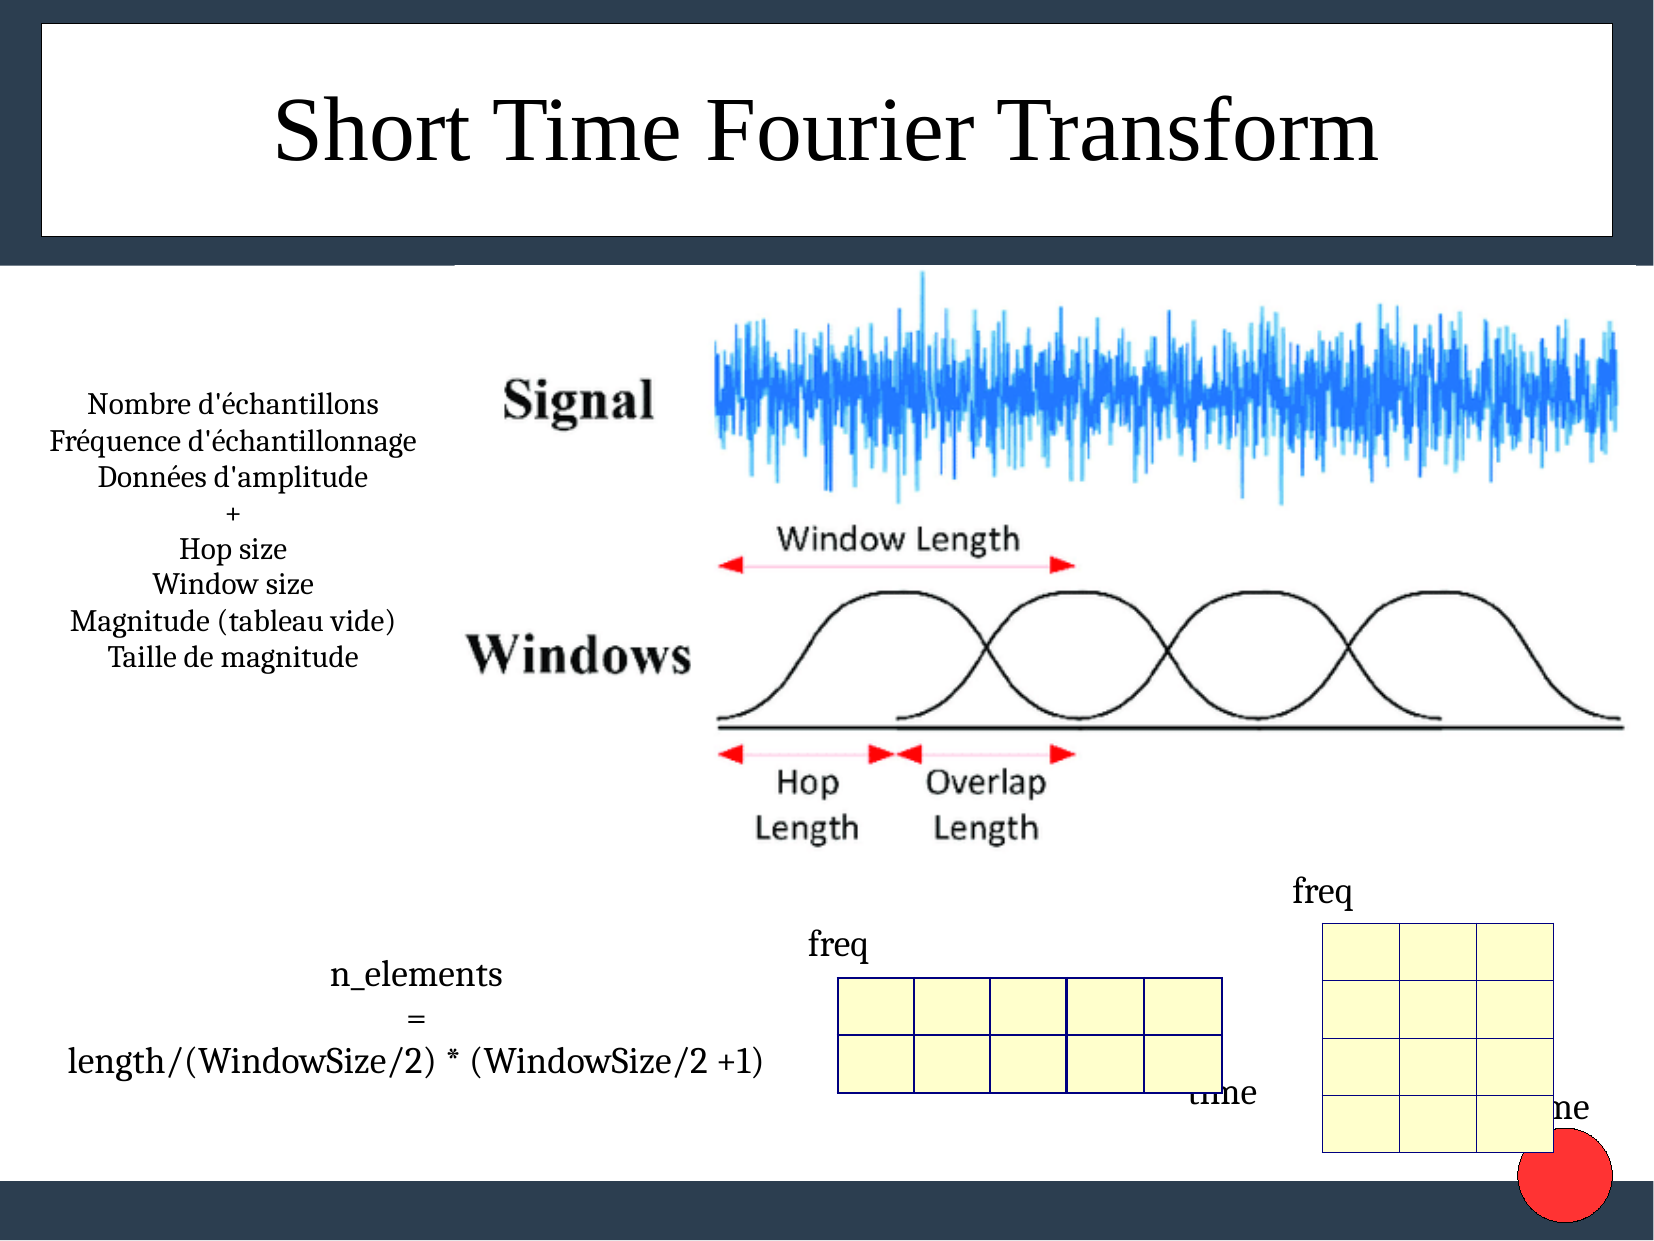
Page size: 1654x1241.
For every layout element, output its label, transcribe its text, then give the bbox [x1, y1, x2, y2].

text_box n_elements = length/(WindowSize/2) * (WindowSize/2 +1) [17, 945, 815, 1093]
table_header [1068, 979, 1143, 1034]
table_header [991, 979, 1065, 1034]
text_box freq [1234, 862, 1412, 922]
table_cell [915, 1036, 989, 1092]
table_header [915, 979, 989, 1034]
table_header [1145, 979, 1221, 1034]
text_box Short Time Fourier Transform [41, 23, 1613, 237]
table_header [1477, 924, 1553, 980]
table_cell [839, 1036, 913, 1092]
table_header [1400, 924, 1476, 980]
text_box Nombre d'échantillons Fréquence d'échantillonnage Données d'amplitude + Hop size Window size Magnitude (tableau vide) Taille de magnitude [11, 351, 455, 711]
text_box [1517, 1128, 1613, 1223]
table_cell [1400, 981, 1476, 1038]
table_cell [1323, 1096, 1399, 1152]
table_cell [1323, 981, 1399, 1038]
table_header [1323, 924, 1399, 980]
picture [454, 265, 1636, 857]
table_cell [991, 1036, 1065, 1092]
table_cell [1068, 1036, 1143, 1092]
table_cell [1477, 981, 1553, 1038]
table_cell [1323, 1039, 1399, 1095]
table_cell [1477, 1039, 1553, 1095]
table_cell [1400, 1039, 1476, 1095]
table_cell [1145, 1036, 1221, 1092]
table_cell [1477, 1096, 1553, 1152]
text_box freq [750, 915, 928, 975]
table_header [839, 979, 913, 1034]
text_box time [1554, 1078, 1644, 1138]
table_cell [1400, 1096, 1476, 1152]
text_box time [1133, 1063, 1312, 1123]
